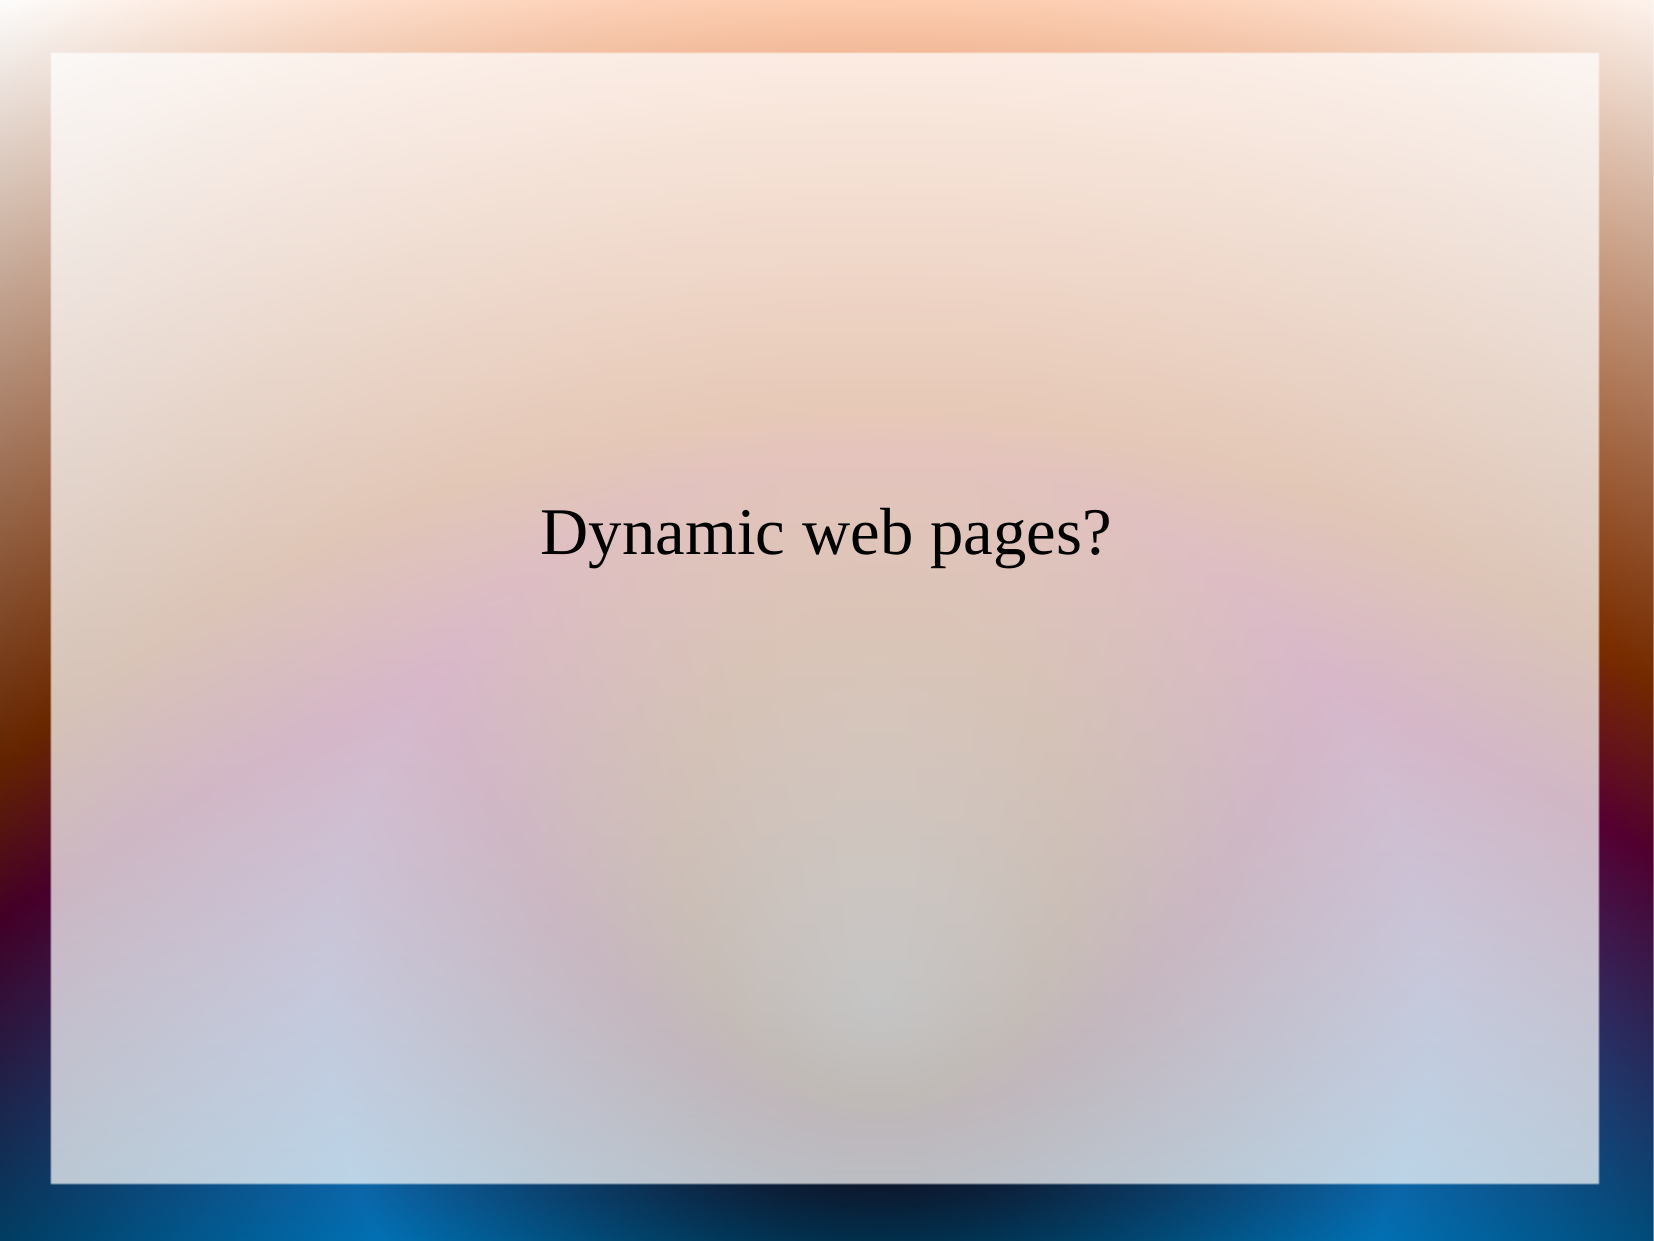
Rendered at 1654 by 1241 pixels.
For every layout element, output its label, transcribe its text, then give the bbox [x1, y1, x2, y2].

subtitle Dynamic web pages? [82, 55, 1571, 1010]
picture [0, 0, 1654, 1241]
